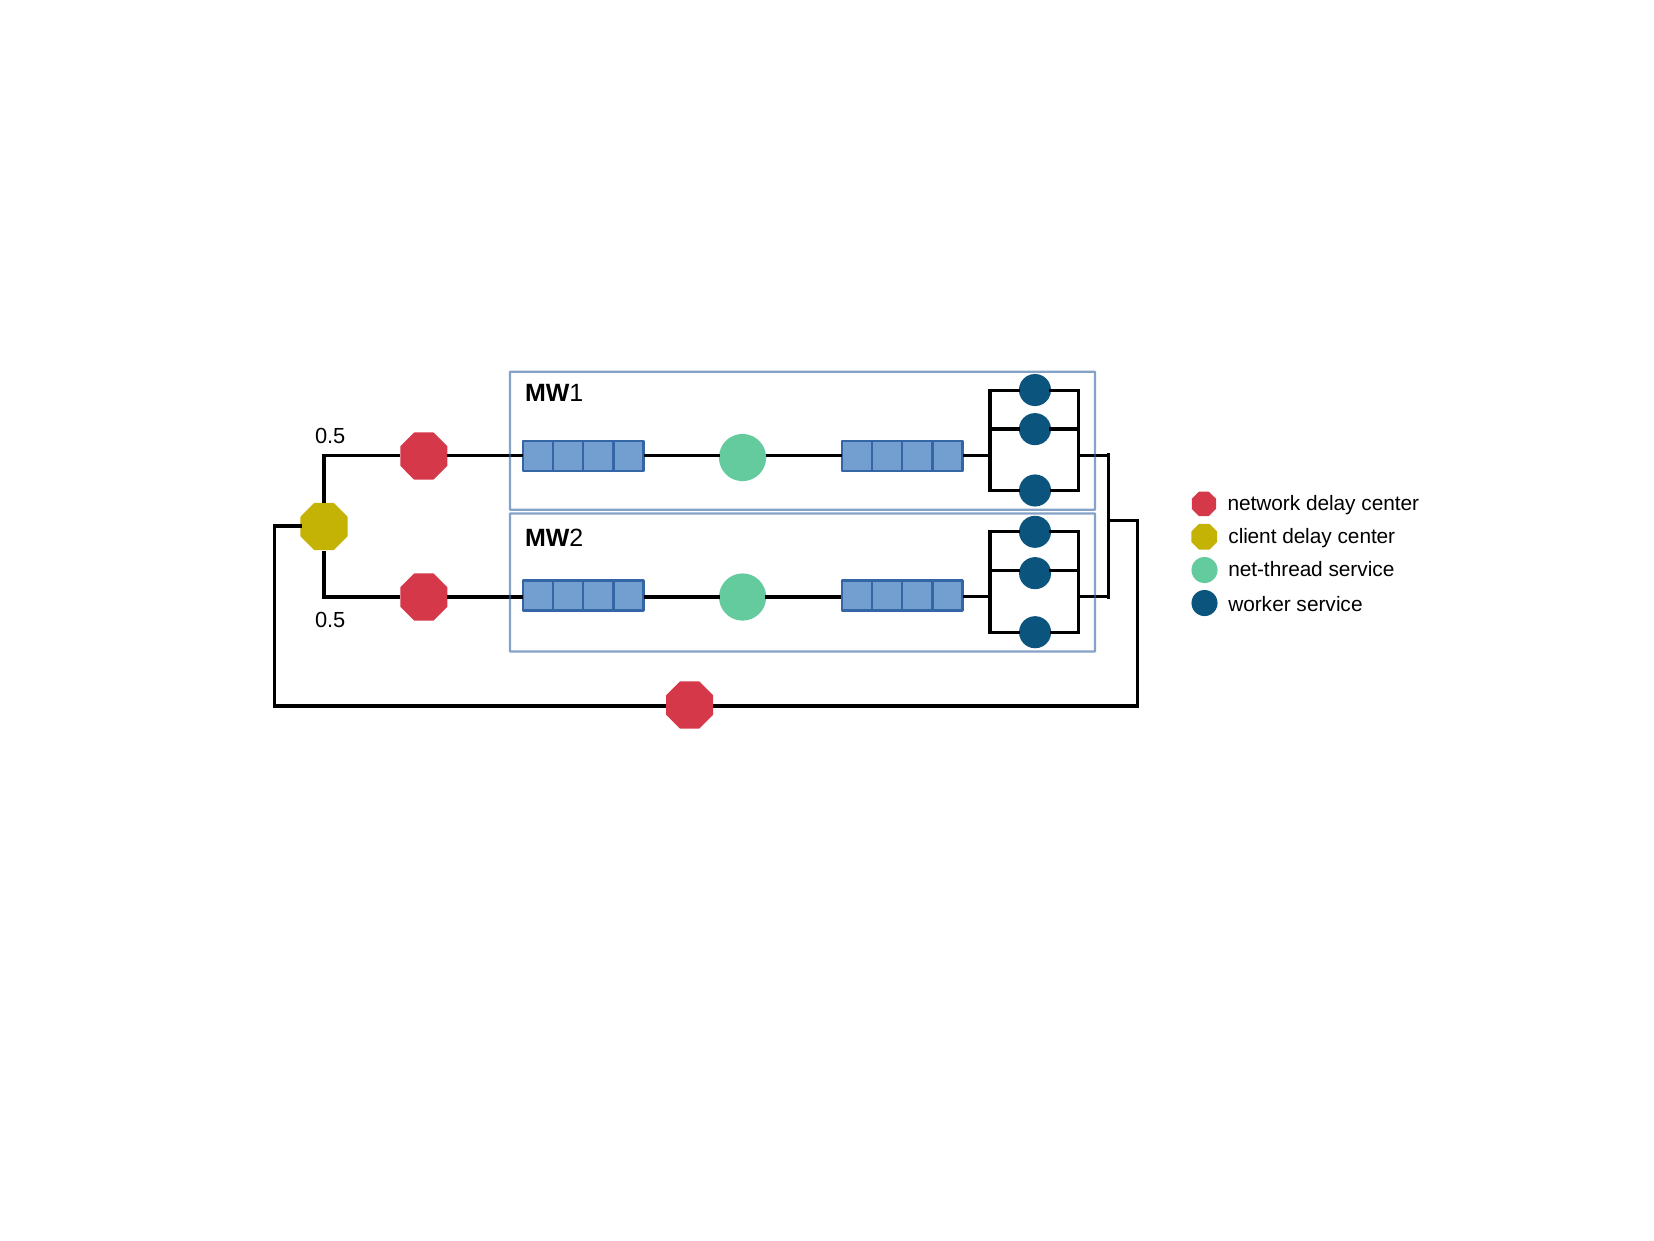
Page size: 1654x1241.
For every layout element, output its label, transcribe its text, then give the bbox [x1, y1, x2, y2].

text_box [1020, 375, 1050, 406]
text_box [1020, 414, 1050, 445]
text_box [401, 574, 447, 620]
text_box [523, 580, 644, 611]
text_box network delay center [1212, 484, 1435, 523]
text_box [1020, 516, 1050, 547]
text_box [720, 574, 765, 620]
text_box [523, 440, 644, 471]
text_box [667, 682, 713, 728]
text_box [1192, 558, 1213, 583]
text_box [720, 435, 766, 481]
text_box [1192, 524, 1213, 549]
text_box worker service [1213, 585, 1378, 624]
text_box [1020, 617, 1050, 648]
text_box [1020, 558, 1051, 589]
text_box 0.5 [300, 599, 361, 639]
text_box 0.5 [300, 416, 361, 456]
text_box client delay center [1213, 517, 1411, 556]
text_box net-thread service [1213, 550, 1410, 589]
text_box [1192, 492, 1212, 516]
text_box MW2 [510, 516, 599, 559]
text_box [301, 503, 347, 550]
text_box [401, 433, 447, 479]
text_box MW1 [510, 370, 599, 414]
text_box [842, 440, 963, 471]
text_box [1192, 591, 1213, 616]
text_box [842, 580, 963, 611]
text_box [1020, 475, 1050, 506]
